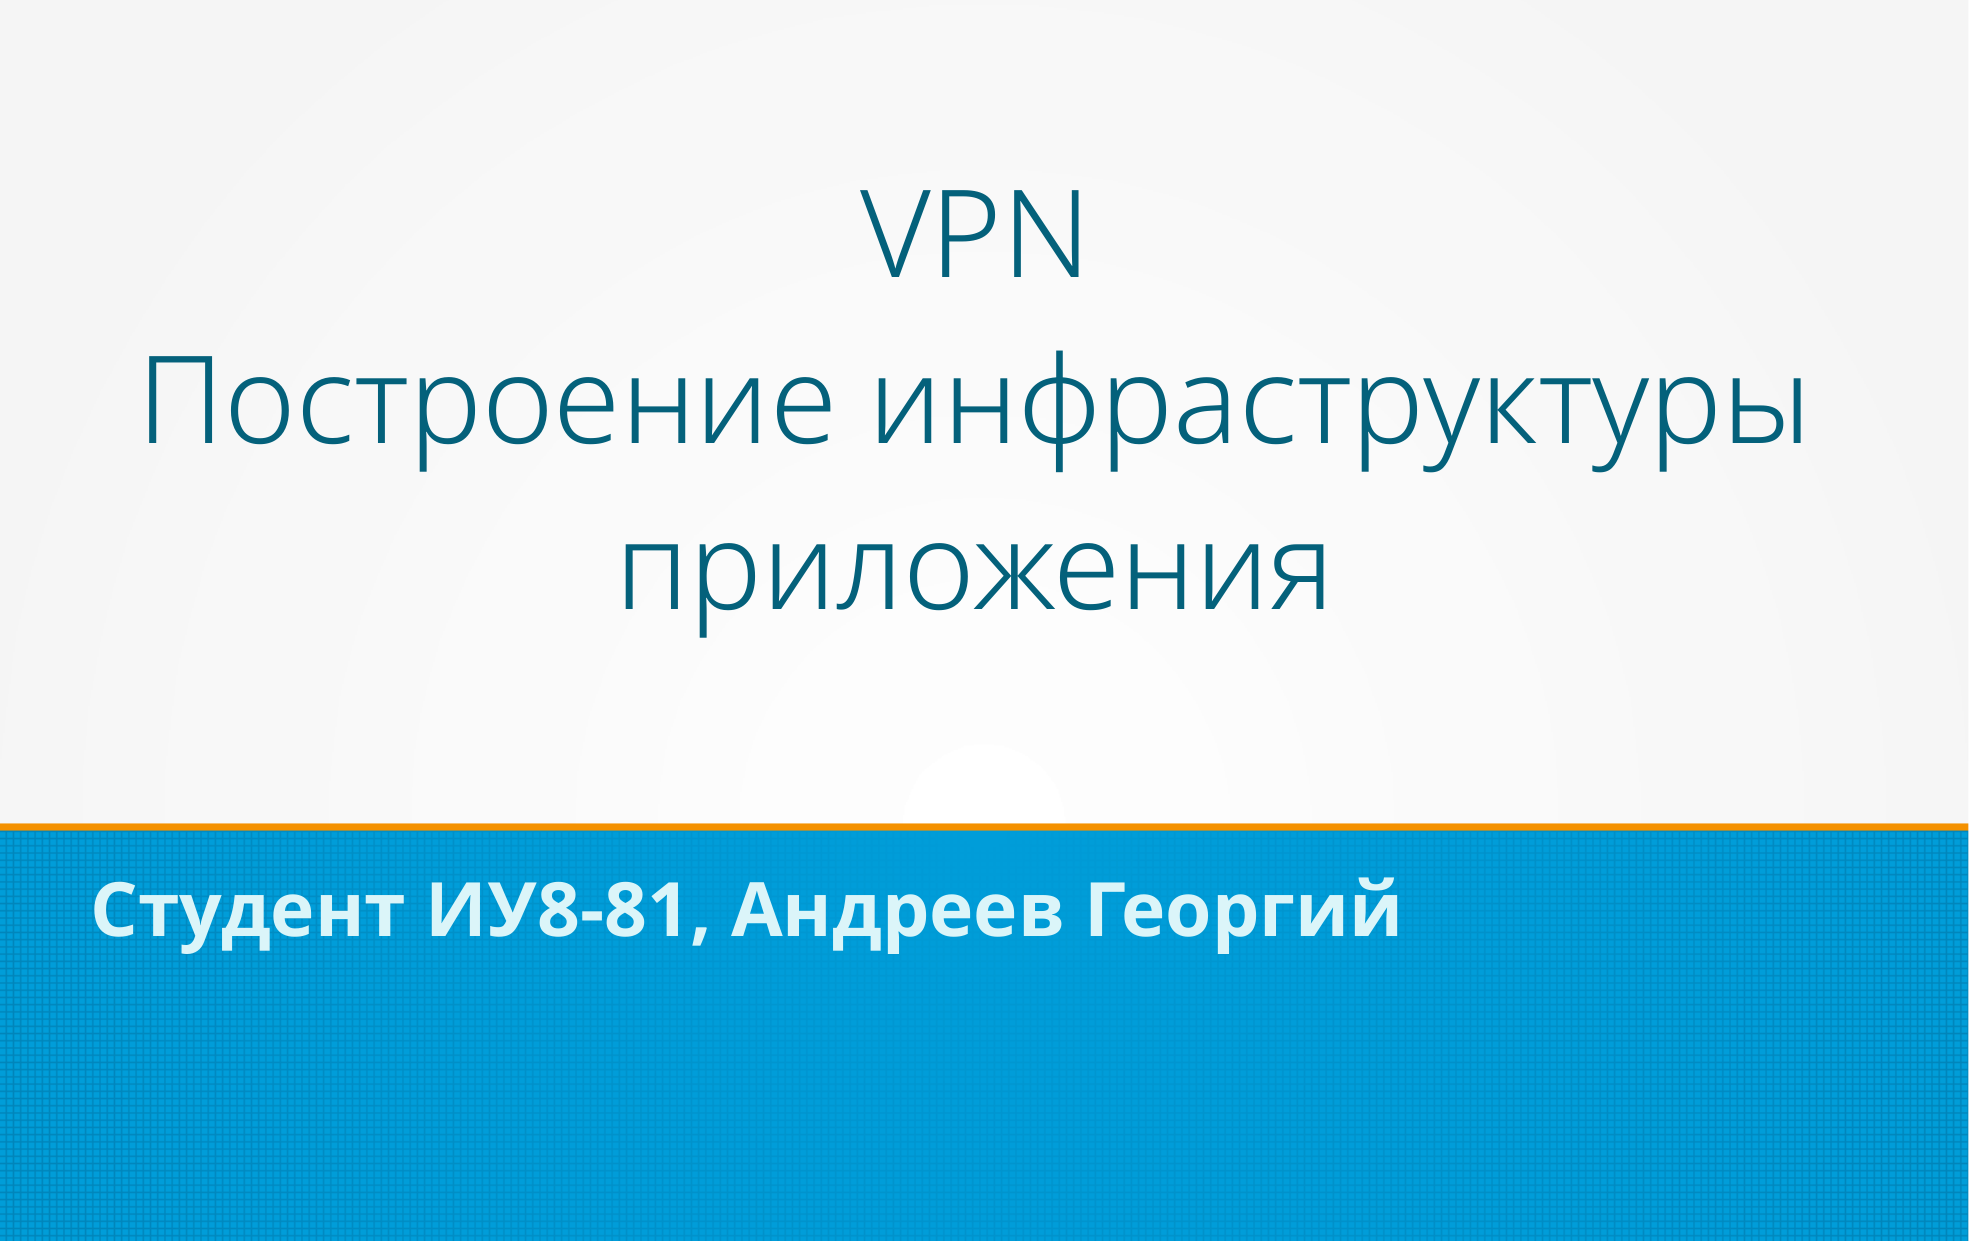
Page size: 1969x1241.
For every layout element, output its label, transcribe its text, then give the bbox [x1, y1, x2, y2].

picture [0, 0, 1969, 830]
subtitle Студент ИУ8-81, Андреев Георгий [90, 855, 1861, 1111]
title VPN Построение инфраструктуры приложения [90, 45, 1862, 646]
